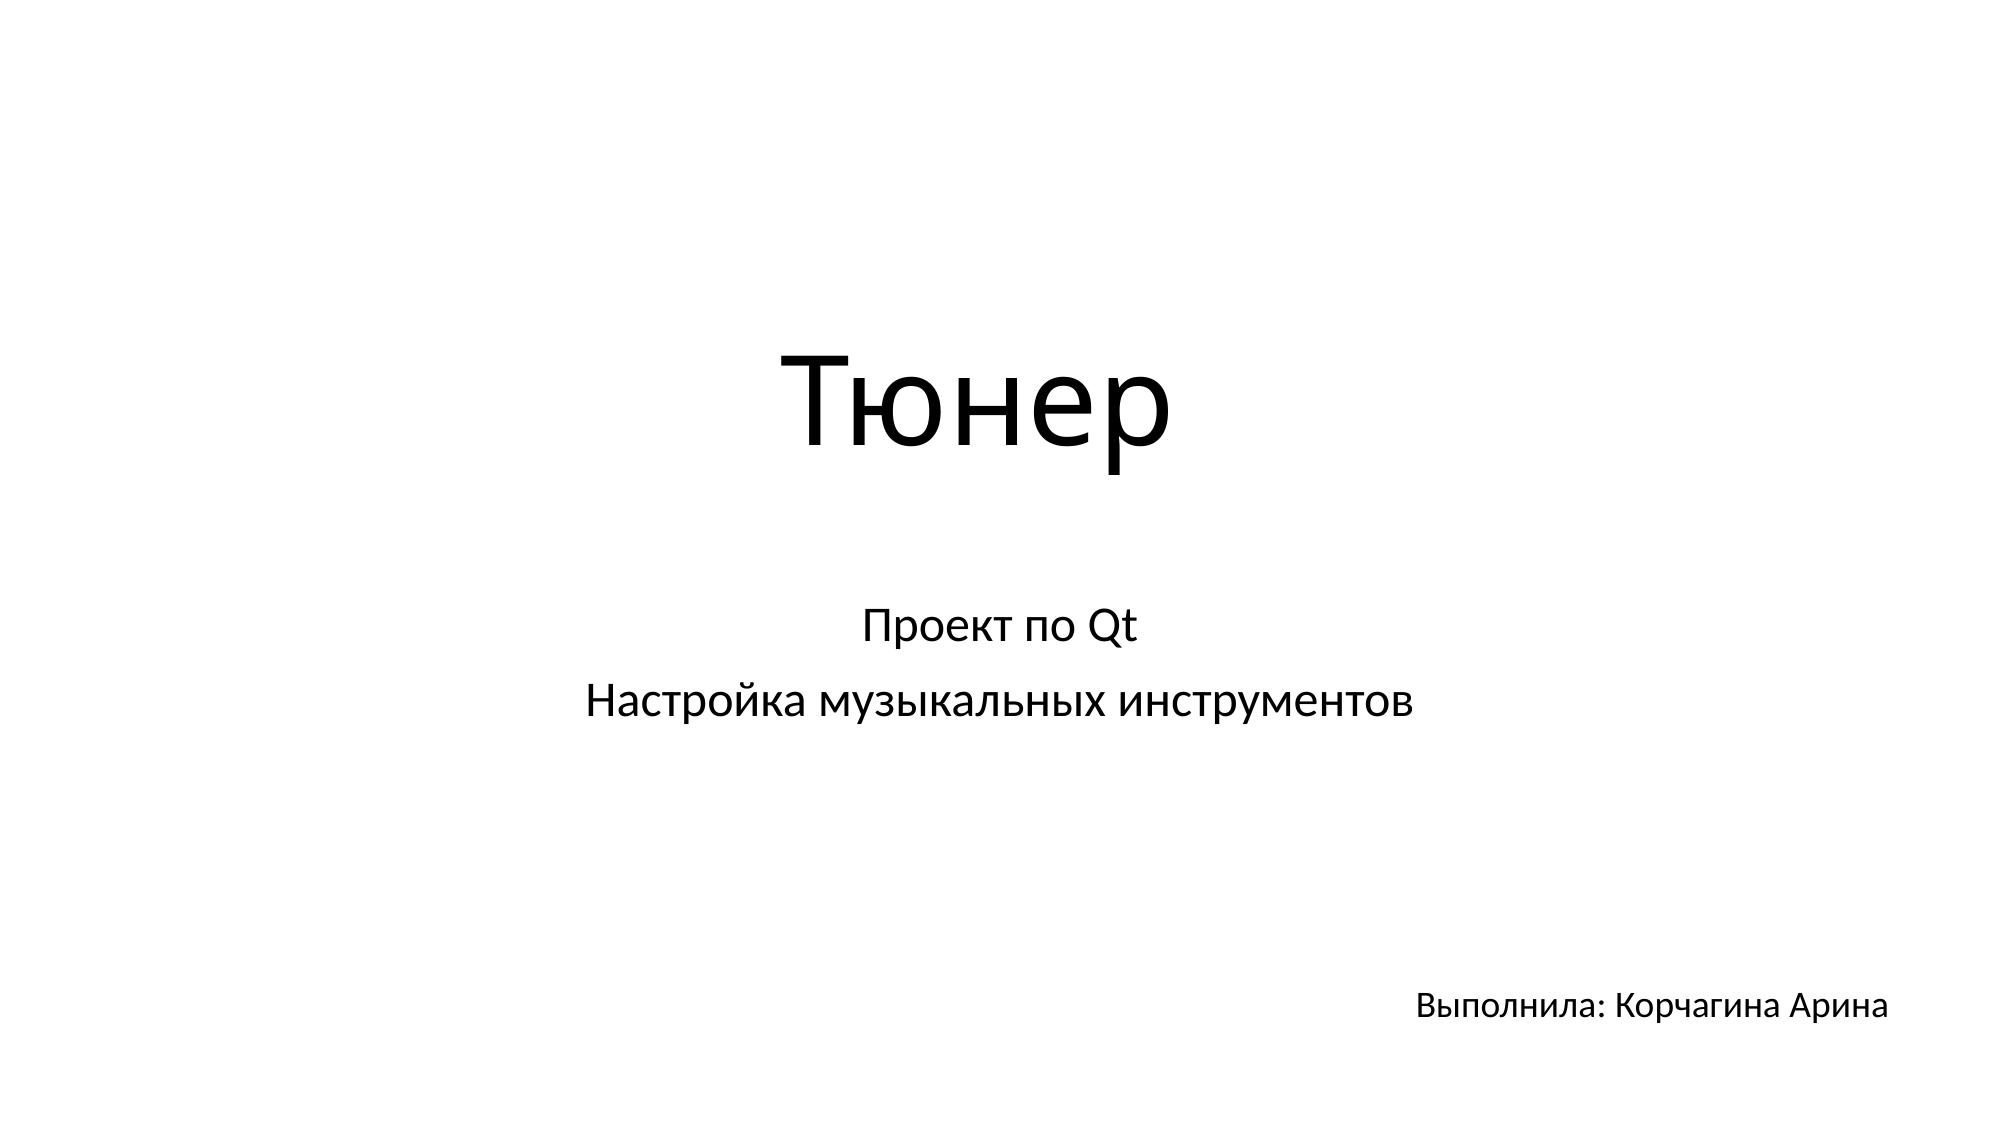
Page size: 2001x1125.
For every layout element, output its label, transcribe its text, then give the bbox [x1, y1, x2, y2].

subtitle Проект по Qt Настройка музыкальных инструментов [249, 590, 1750, 863]
text_box Выполнила: Корчагина Арина [1400, 972, 1910, 1034]
title Тюнер [227, 196, 1728, 481]
